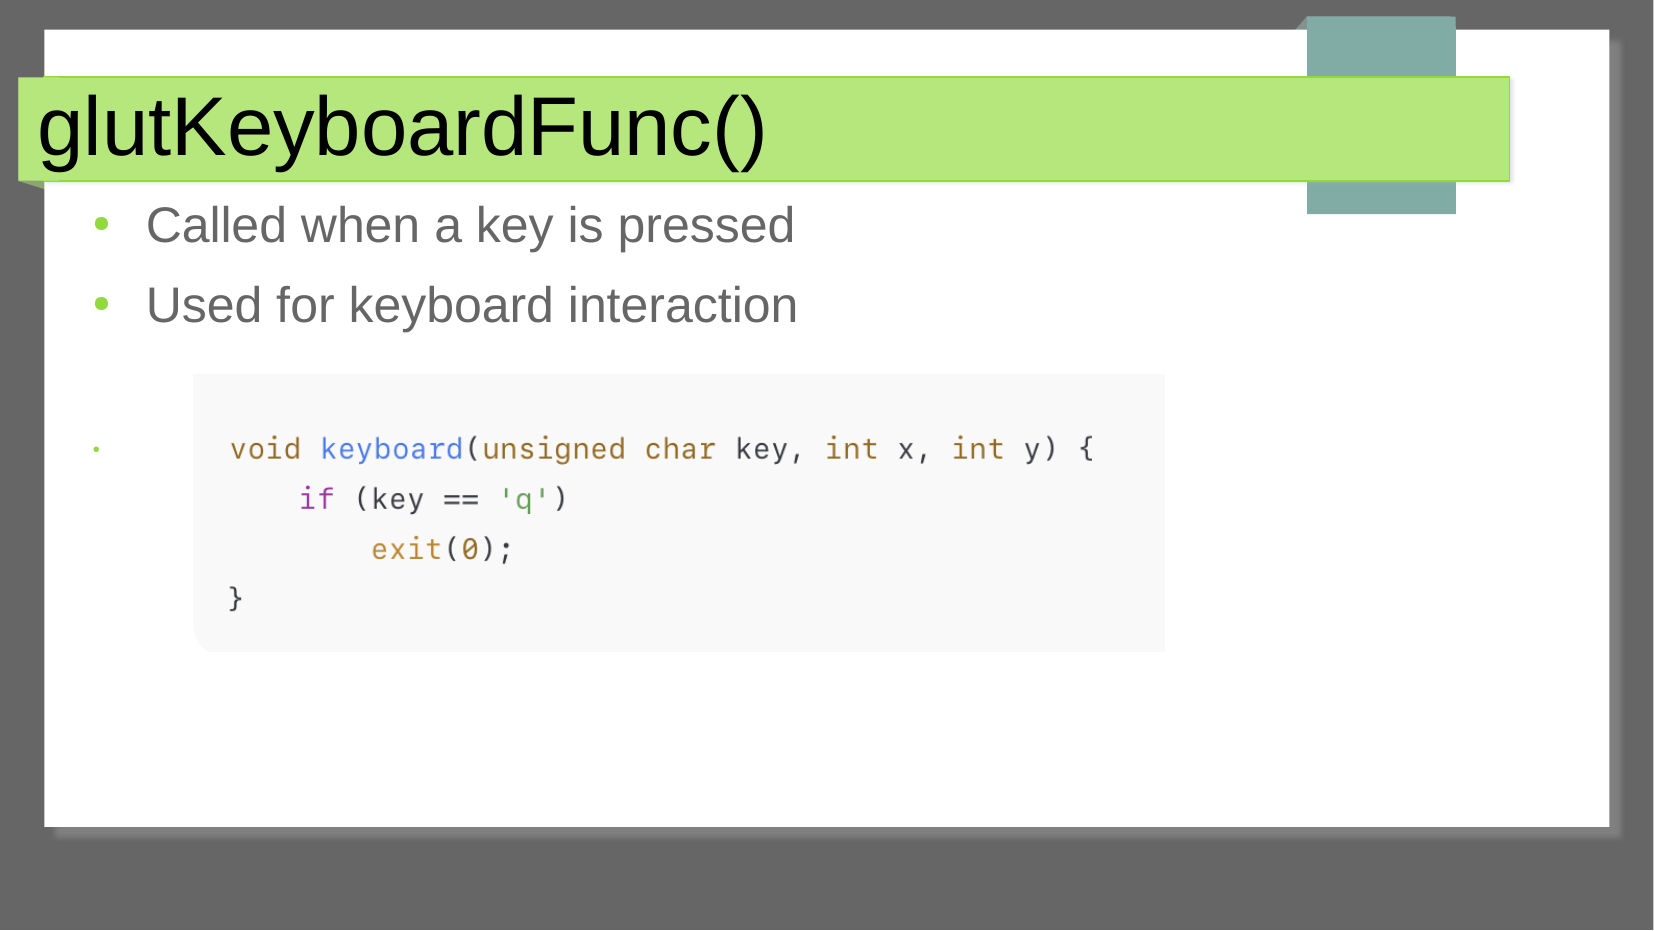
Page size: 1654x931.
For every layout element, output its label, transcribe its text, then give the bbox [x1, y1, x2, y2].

list Called when a key is pressed Used for keyboard interaction [75, 196, 1552, 788]
title glutKeyboardFunc() [37, 75, 1455, 179]
picture [187, 374, 1165, 653]
